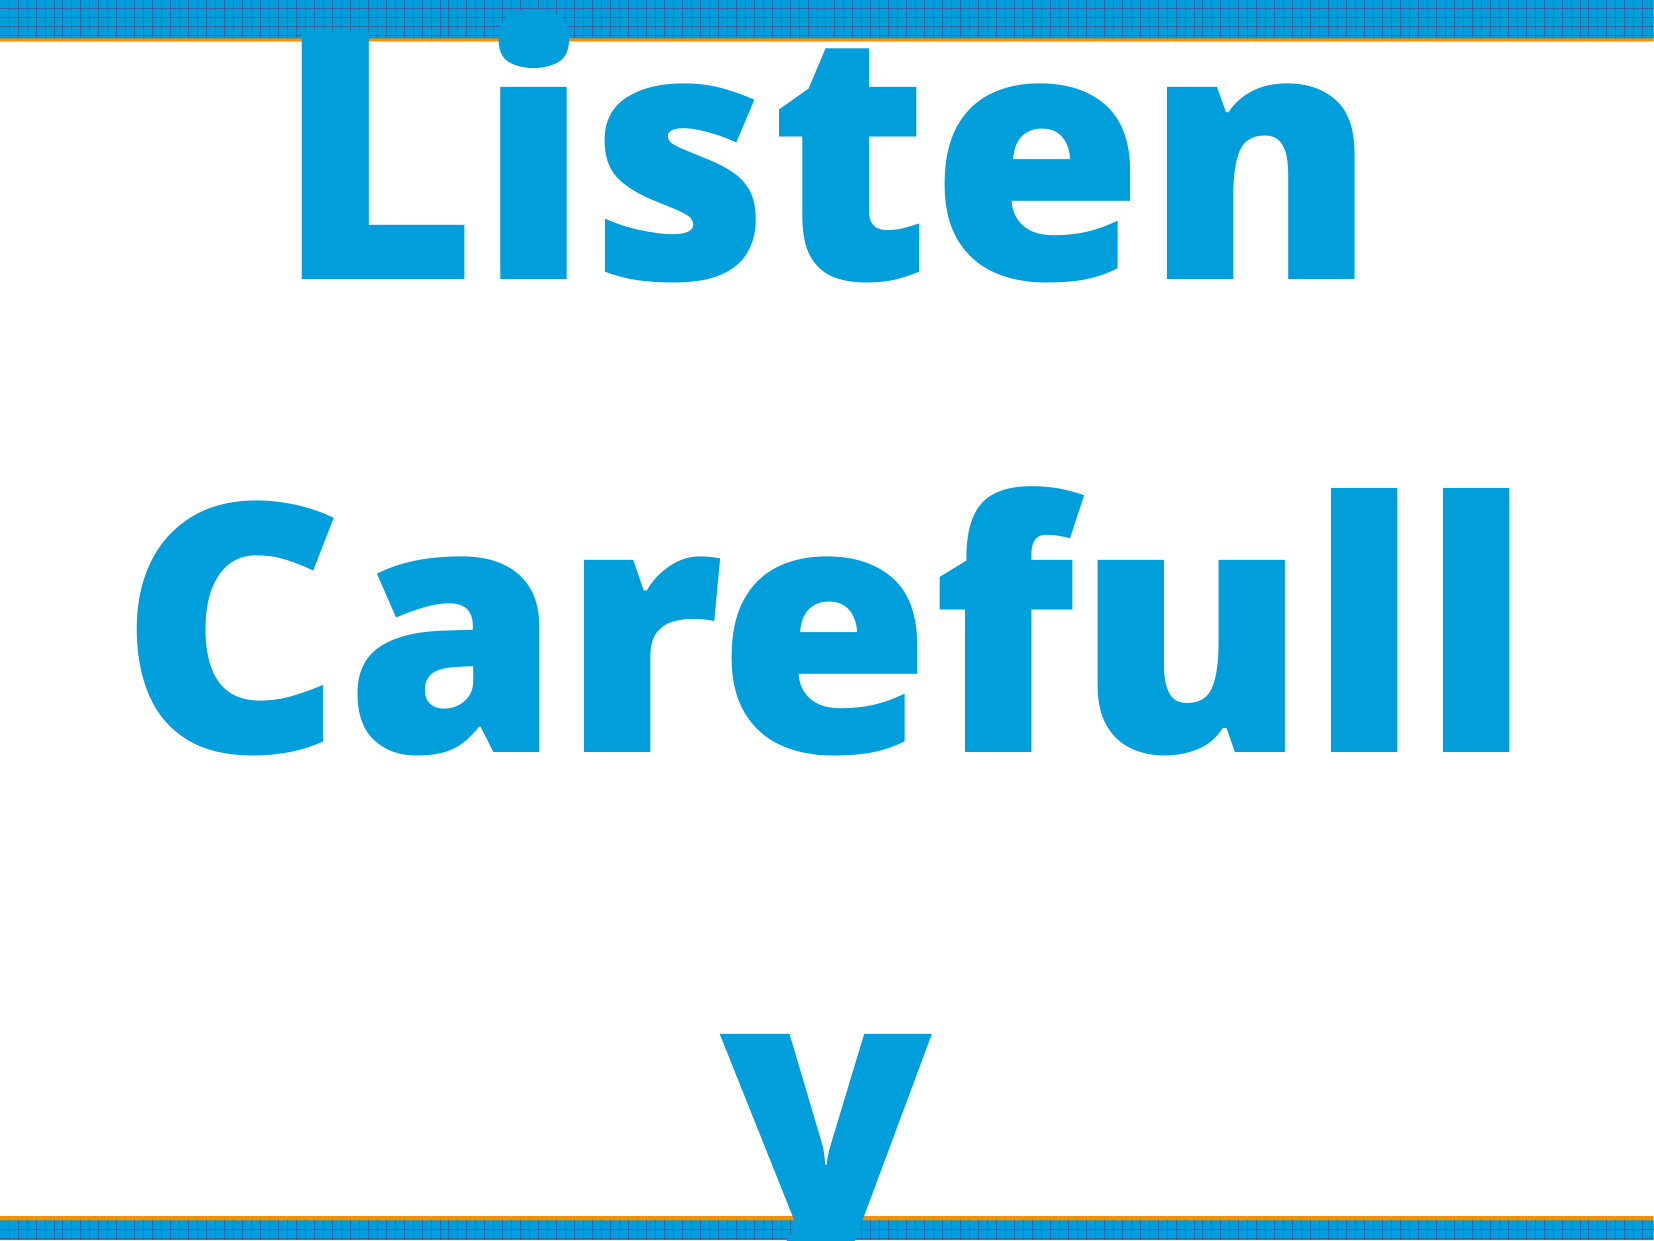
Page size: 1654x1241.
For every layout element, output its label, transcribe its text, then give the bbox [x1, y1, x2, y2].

subtitle Listen Carefully [82, 137, 1571, 1098]
